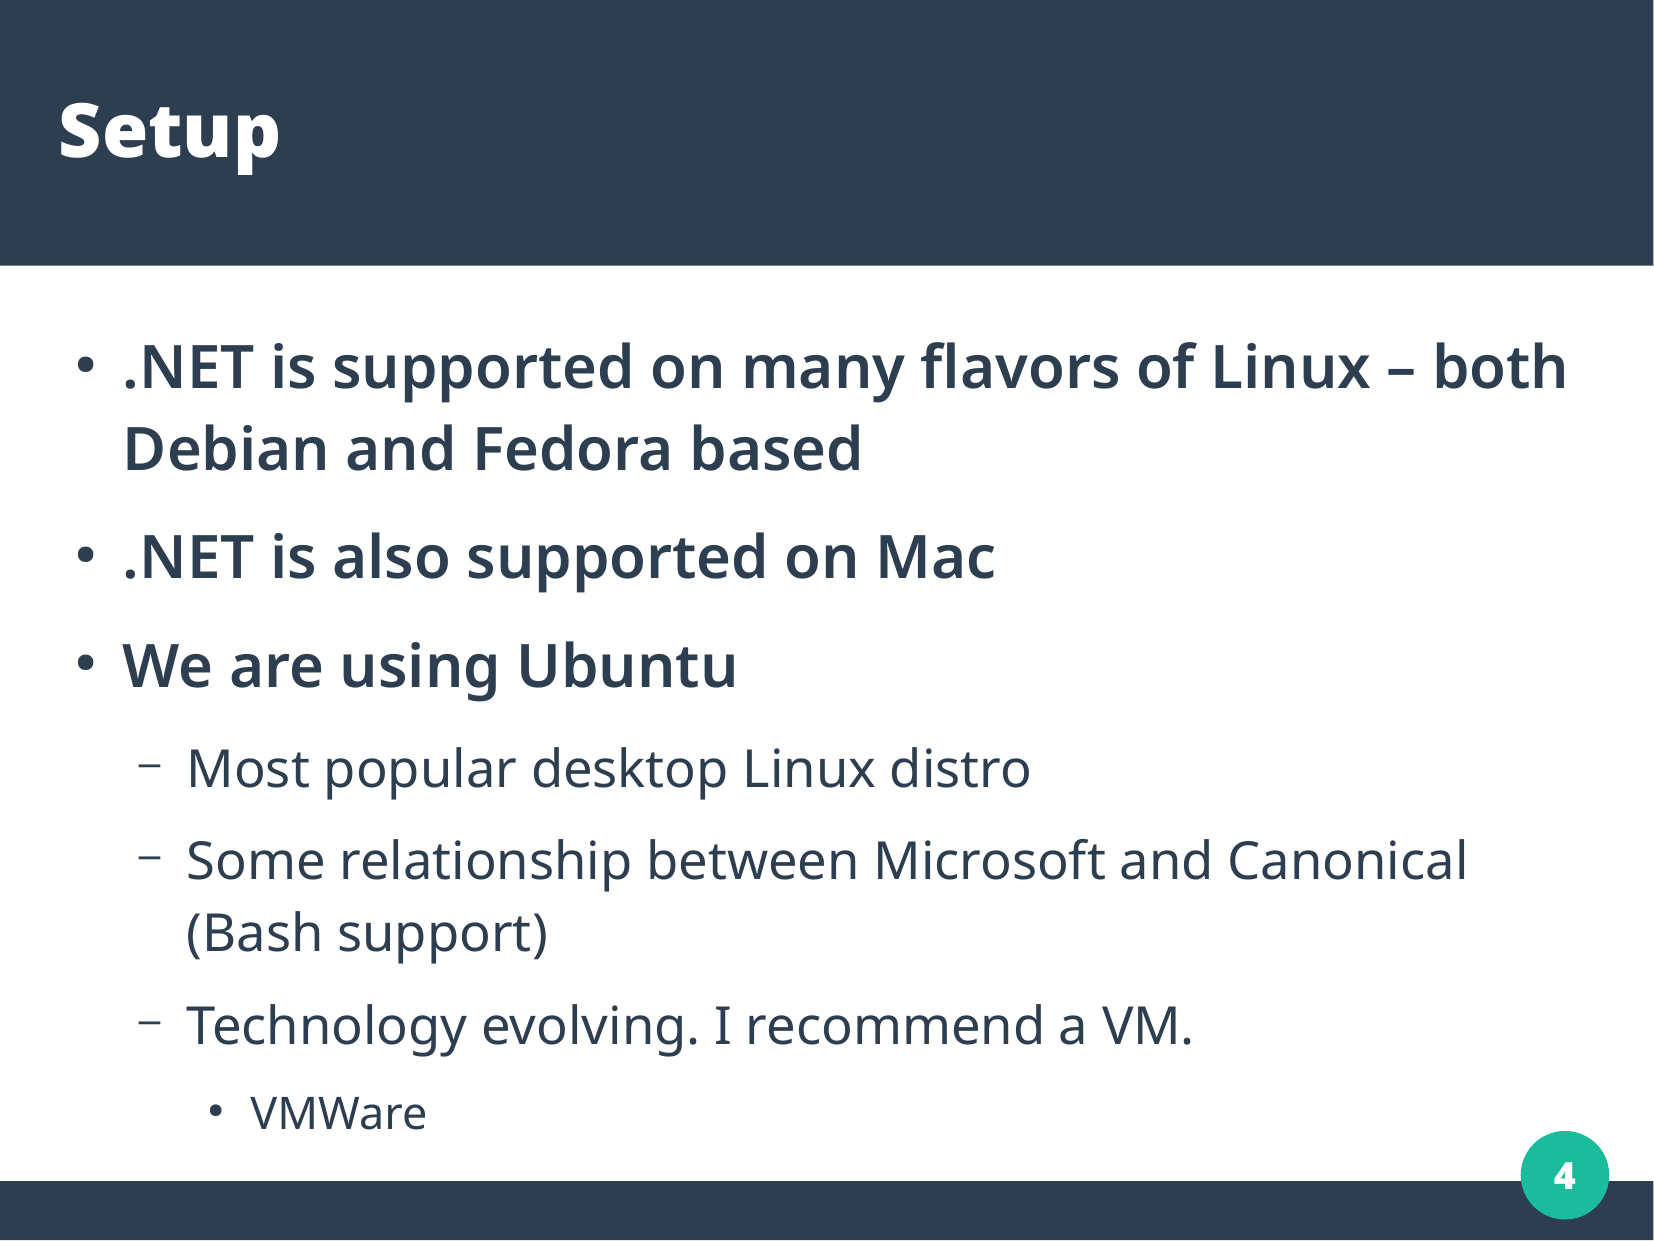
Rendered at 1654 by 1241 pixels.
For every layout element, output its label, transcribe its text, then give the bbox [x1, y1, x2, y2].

title Setup [59, 49, 1595, 207]
list .NET is supported on many flavors of Linux – both Debian and Fedora based .NET is also supported on Mac We are using Ubuntu Most popular desktop Linux distro Some relationship between Microsoft and Canonical (Bash support) Technology evolving. I recommend a VM. VMWare [59, 324, 1595, 1152]
